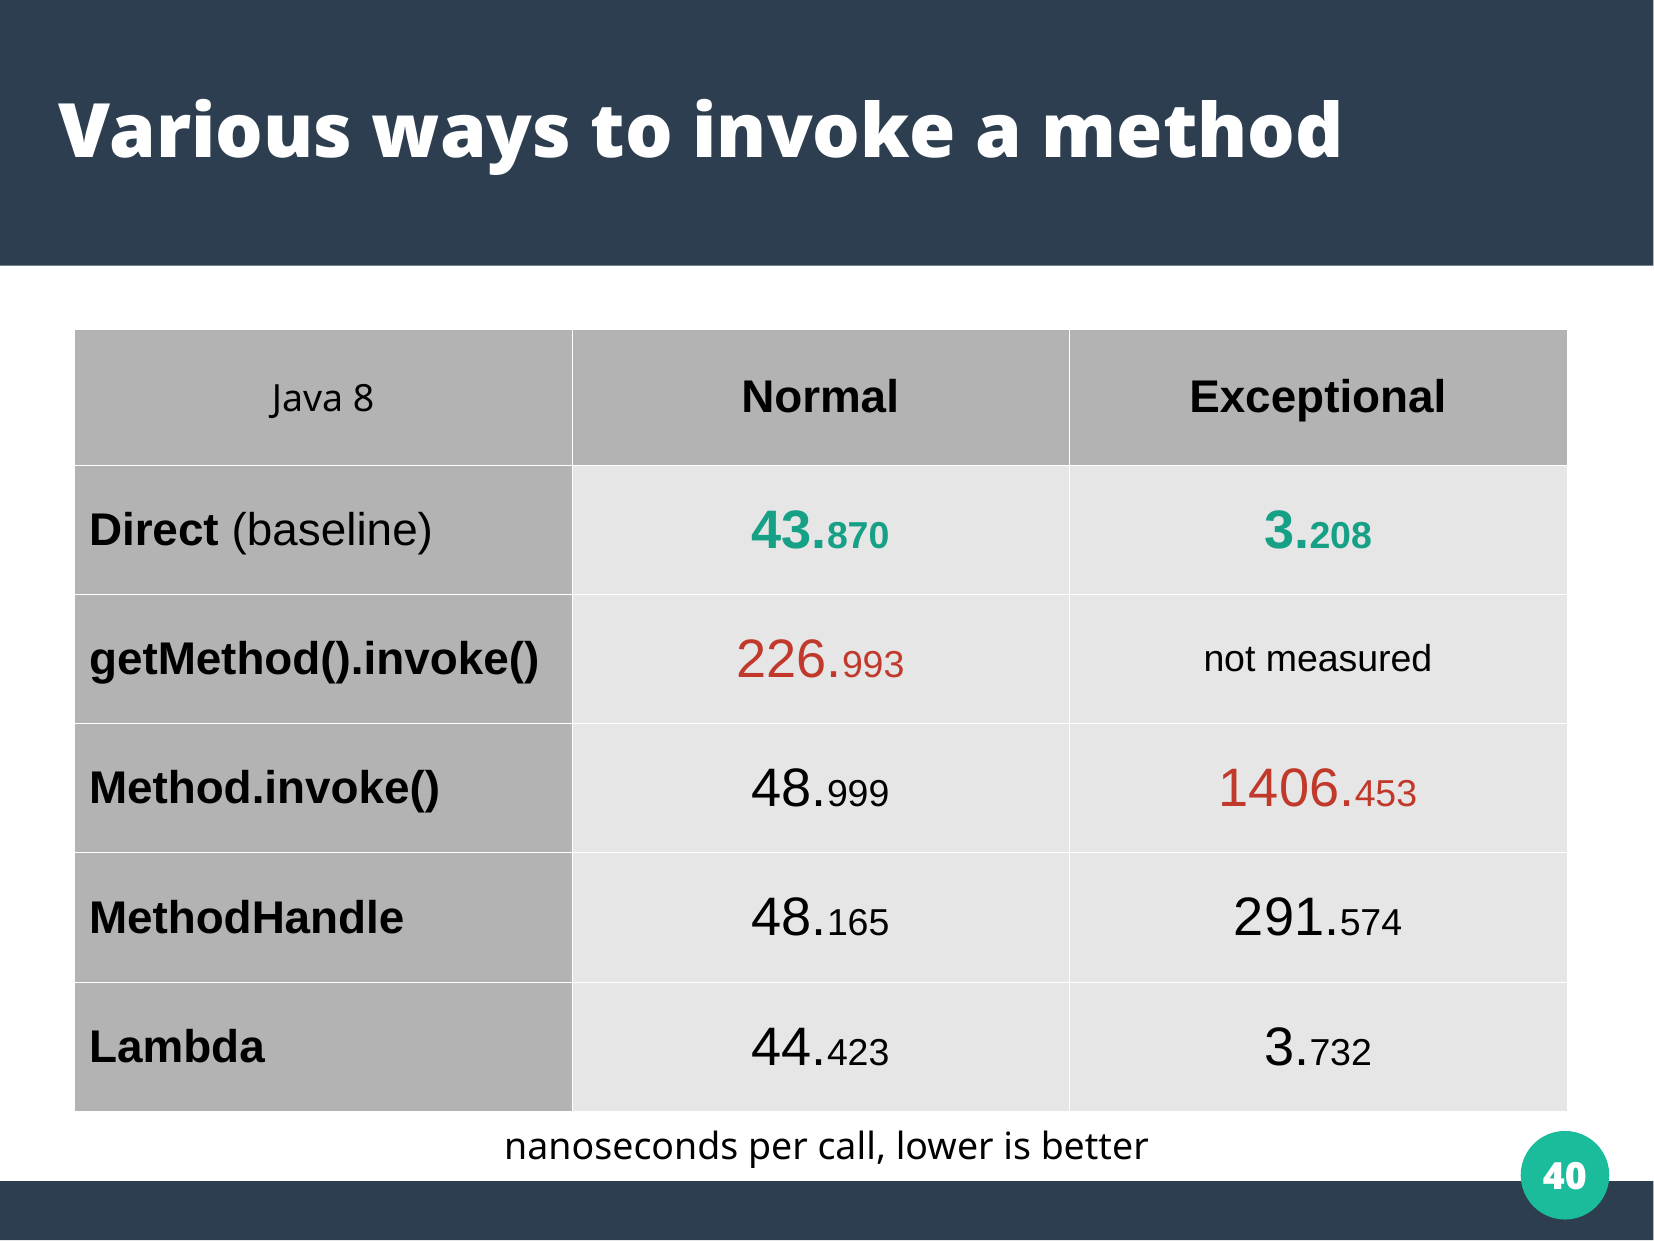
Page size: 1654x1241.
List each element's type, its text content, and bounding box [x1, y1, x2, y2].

table_cell not measured [1070, 595, 1567, 723]
table_cell 3.732 [1070, 983, 1567, 1111]
table_cell MethodHandle [75, 853, 572, 982]
table_cell 48.999 [573, 724, 1069, 852]
table_cell getMethod().invoke() [75, 595, 572, 723]
table_cell Method.invoke() [75, 724, 572, 852]
table_cell 1406.453 [1070, 724, 1567, 852]
table_cell Lambda [75, 983, 572, 1111]
table_header Normal [573, 330, 1069, 465]
table_header Exceptional [1070, 330, 1567, 465]
table_header Java 8 [75, 330, 572, 465]
table_cell 44.423 [573, 983, 1069, 1111]
table_cell Direct (baseline) [75, 466, 572, 594]
table_cell 3.208 [1070, 466, 1567, 594]
text_box nanoseconds per call, lower is better [445, 1112, 1209, 1181]
table_cell 43.870 [573, 466, 1069, 594]
table_cell 291.574 [1070, 853, 1567, 982]
table_cell 48.165 [573, 853, 1069, 982]
title Various ways to invoke a method [59, 56, 1595, 200]
table_cell 226.993 [573, 595, 1069, 723]
